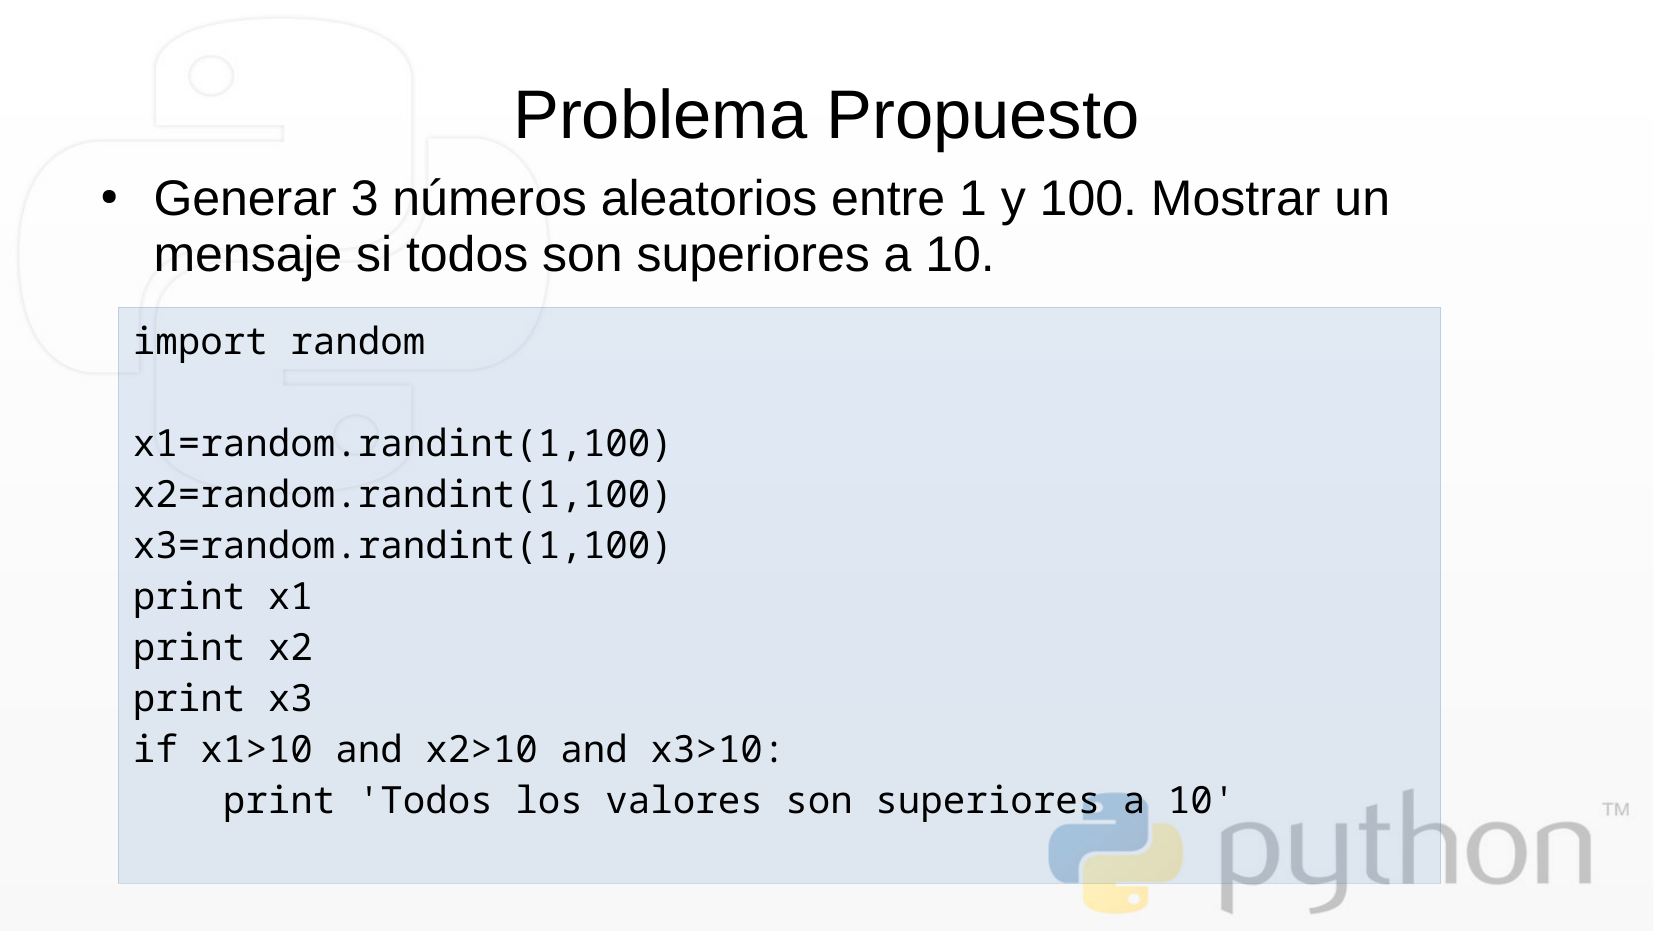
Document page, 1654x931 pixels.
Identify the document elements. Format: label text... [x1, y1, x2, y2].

text_box import random x1=random.randint(1,100) x2=random.randint(1,100) x3=random.randint(1,100) print x1 print x2 print x3 if x1>10 and x2>10 and x3>10: print 'Todos los valores son superiores a 10' [118, 307, 1441, 883]
title Problema Propuesto [82, 37, 1571, 170]
list Generar 3 números aleatorios entre 1 y 100. Mostrar un mensaje si todos son superiores a 10. [82, 170, 1571, 284]
picture [0, 0, 1654, 931]
